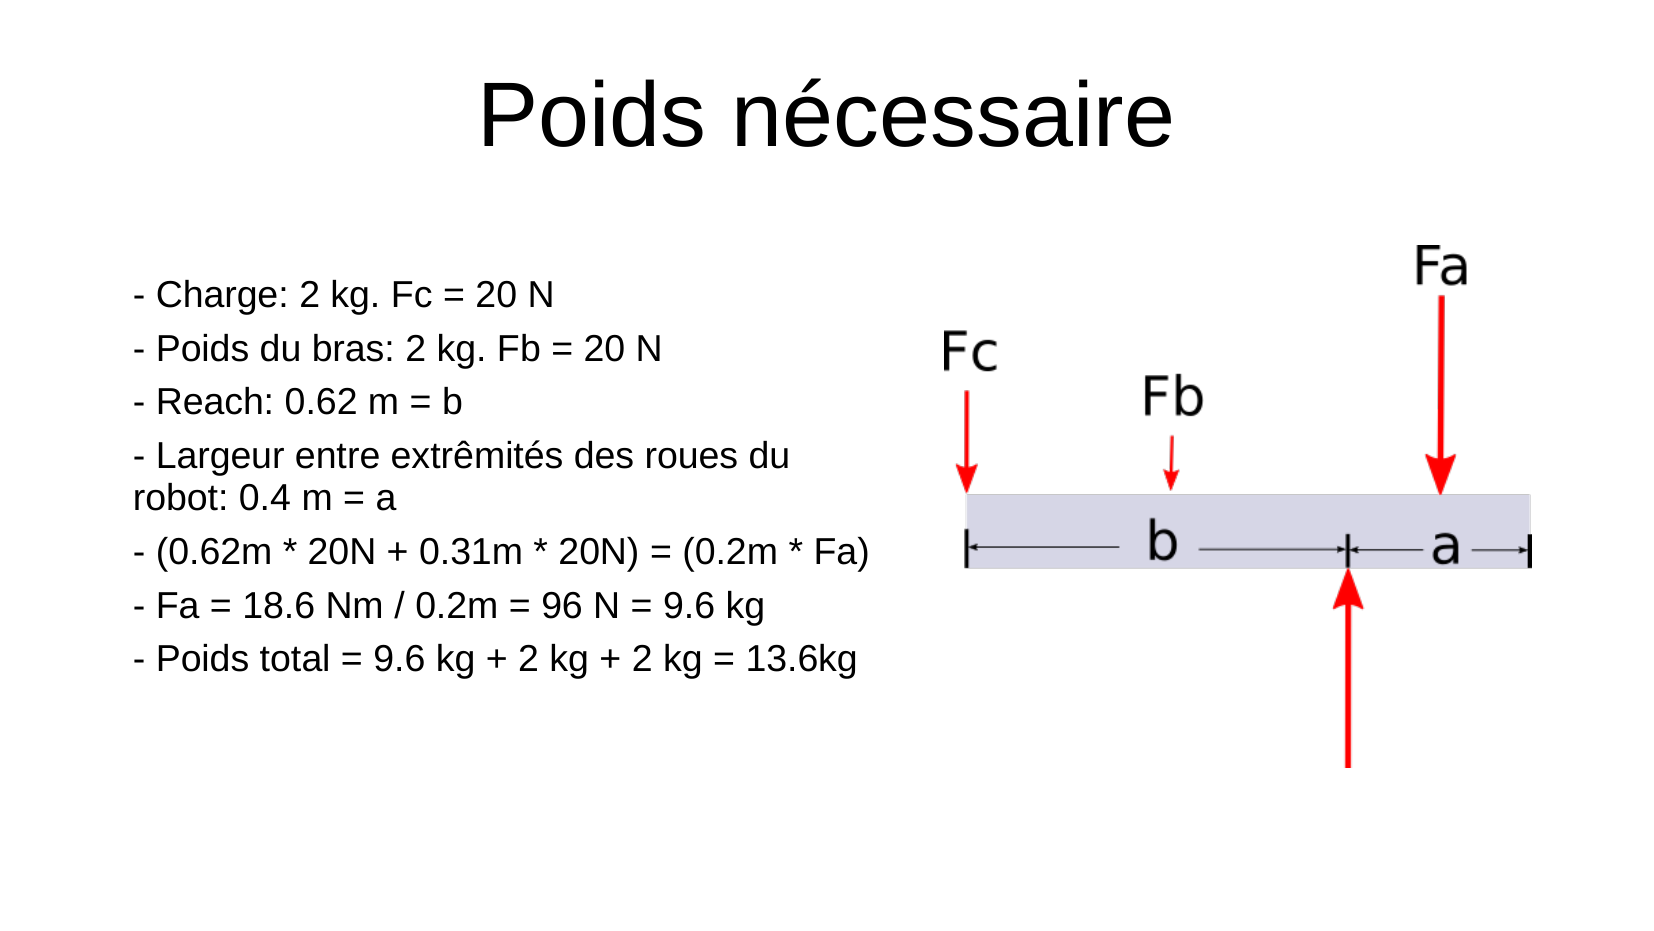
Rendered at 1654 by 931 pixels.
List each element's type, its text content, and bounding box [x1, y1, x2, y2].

text_box - Charge: 2 kg. Fc = 20 N - Poids du bras: 2 kg. Fb = 20 N - Reach: 0.62 m = b - Largeur entre extrêmités des roues du robot: 0.4 m = a - (0.62m * 20N + 0.31m * 20N) = (0.2m * Fa) - Fa = 18.6 Nm / 0.2m = 96 N = 9.6 kg - Poids total = 9.6 kg + 2 kg + 2 kg = 13.6kg [118, 265, 886, 688]
picture [944, 245, 1532, 768]
title Poids nécessaire [82, 37, 1571, 193]
